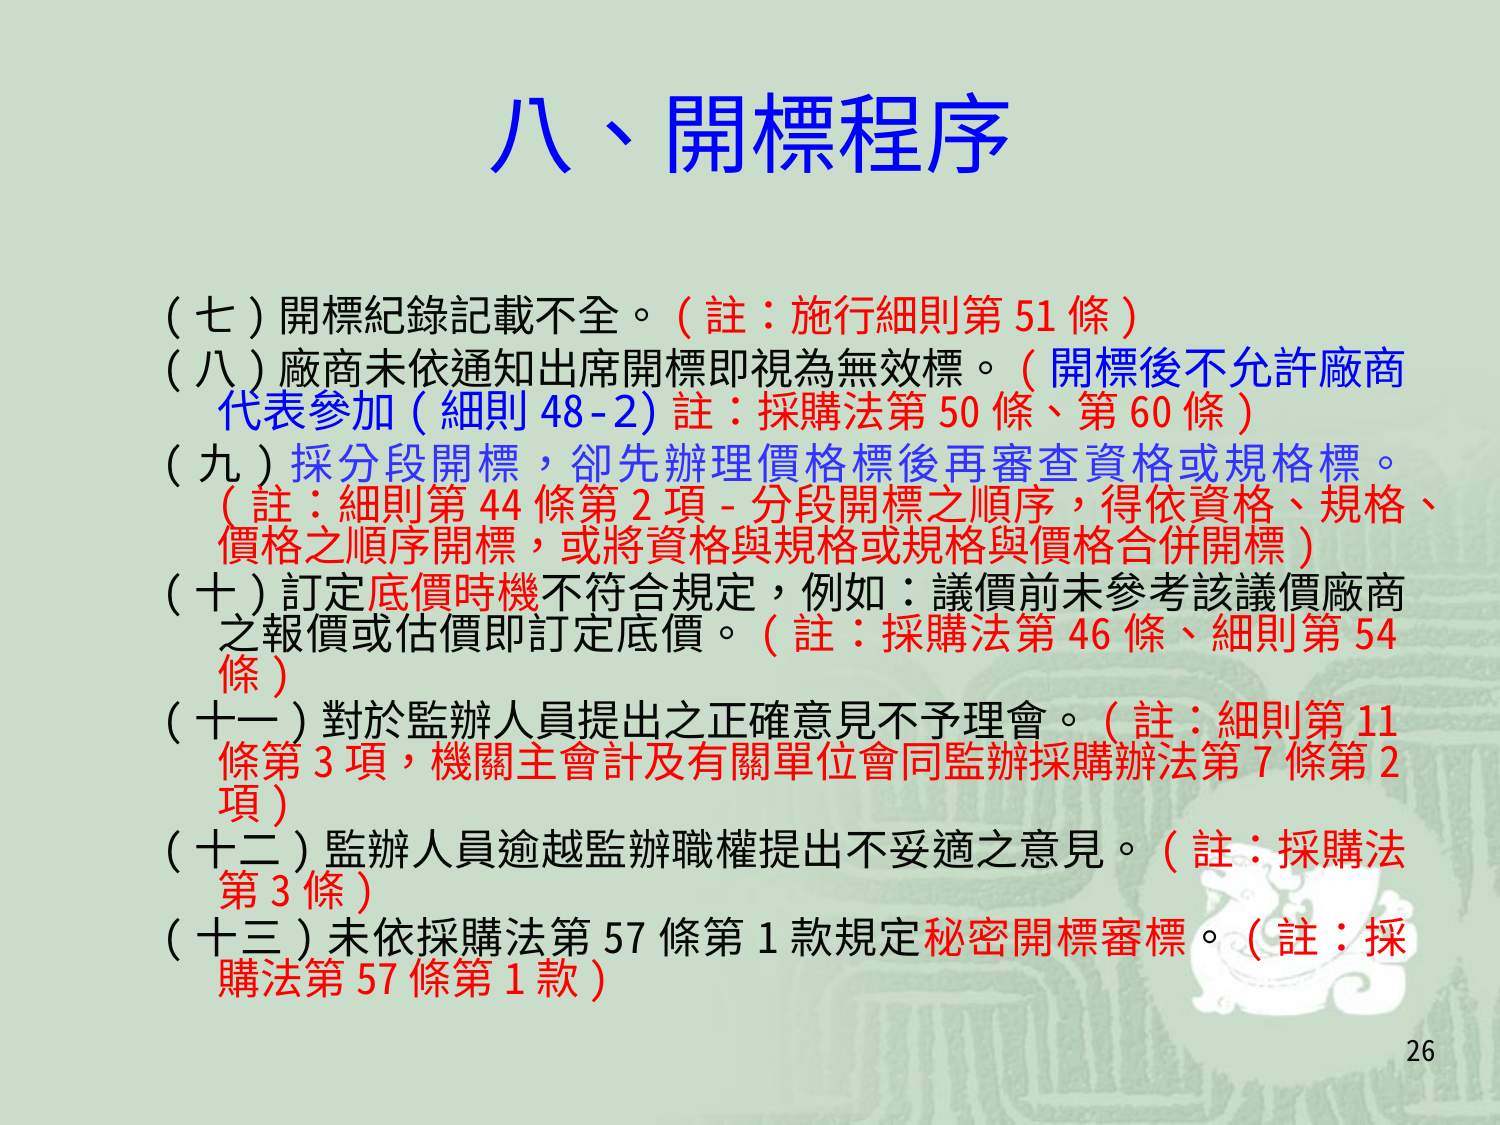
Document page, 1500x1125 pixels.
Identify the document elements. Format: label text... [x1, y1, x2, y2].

list (七)開標紀錄記載不全。(註：施行細則第51條) (八)廠商未依通知出席開標即視為無效標。(開標後不允許廠商代表參加(細則48-2)註：採購法第50條、第60條) (九)採分段開標，卻先辦理價格標後再審查資格或規格標。 (註：細則第44條第2項-分段開標之順序，得依資格、規格、價格之順序開標，或將資格與規格或規格與價格合併開標) (十)訂定底價時機不符合規定，例如：議價前未參考該議價廠商之報價或估價即訂定底價。(註：採購法第46條、細則第54條) (十一)對於監辦人員提出之正確意見不予理會。(註：細則第11條第3項，機關主會計及有關單位會同監辦採購辦法第7條第2項) (十二)監辦人員逾越監辦職權提出不妥適之意見。(註：採購法第3條) (十三)未依採購法第57條第1款規定秘密開標審標。(註：採購法第57條第1款) [147, 290, 1423, 1043]
picture [0, 0, 1500, 1125]
title 八、開標程序 [49, 37, 1451, 225]
text_box <編號> [1074, 1024, 1451, 1103]
